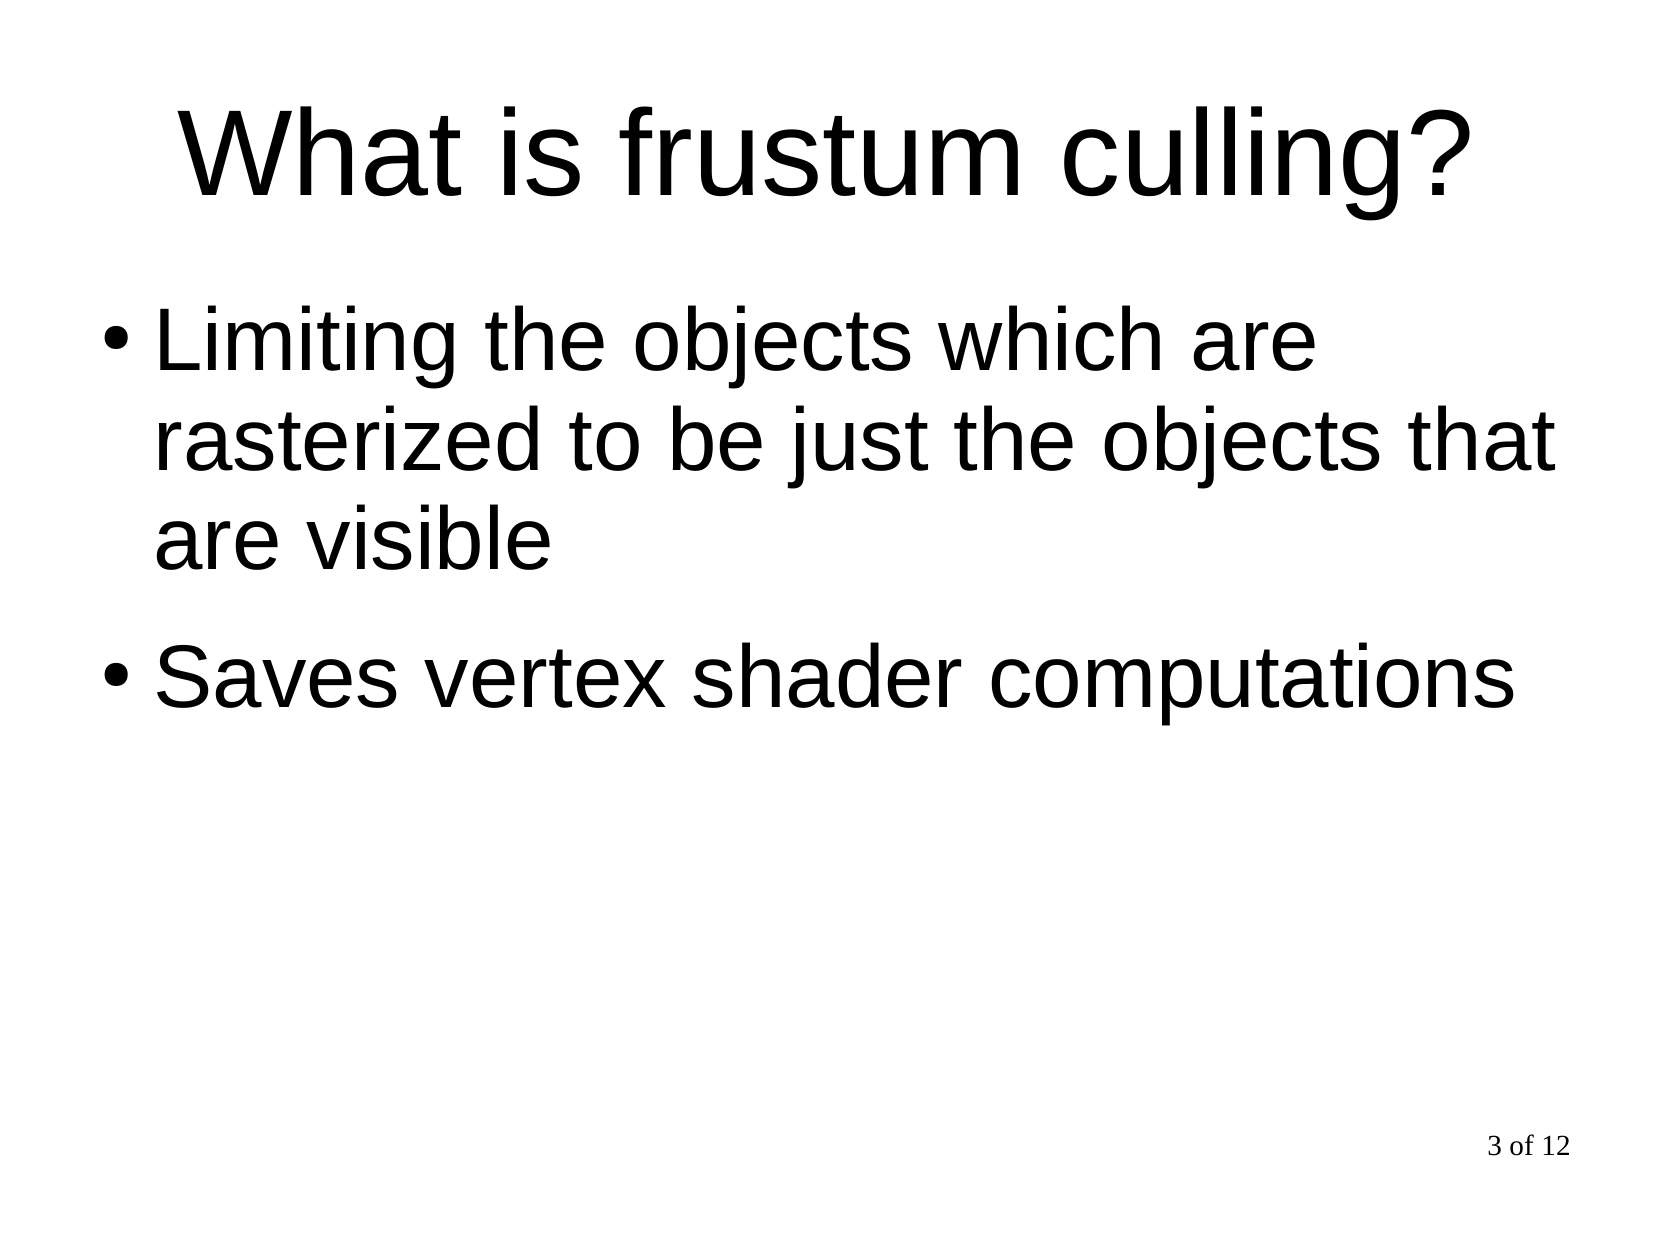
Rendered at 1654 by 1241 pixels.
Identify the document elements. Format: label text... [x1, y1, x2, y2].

list Limiting the objects which are rasterized to be just the objects that are visible Saves vertex shader computations [82, 290, 1571, 1010]
title What is frustum culling? [82, 49, 1571, 257]
